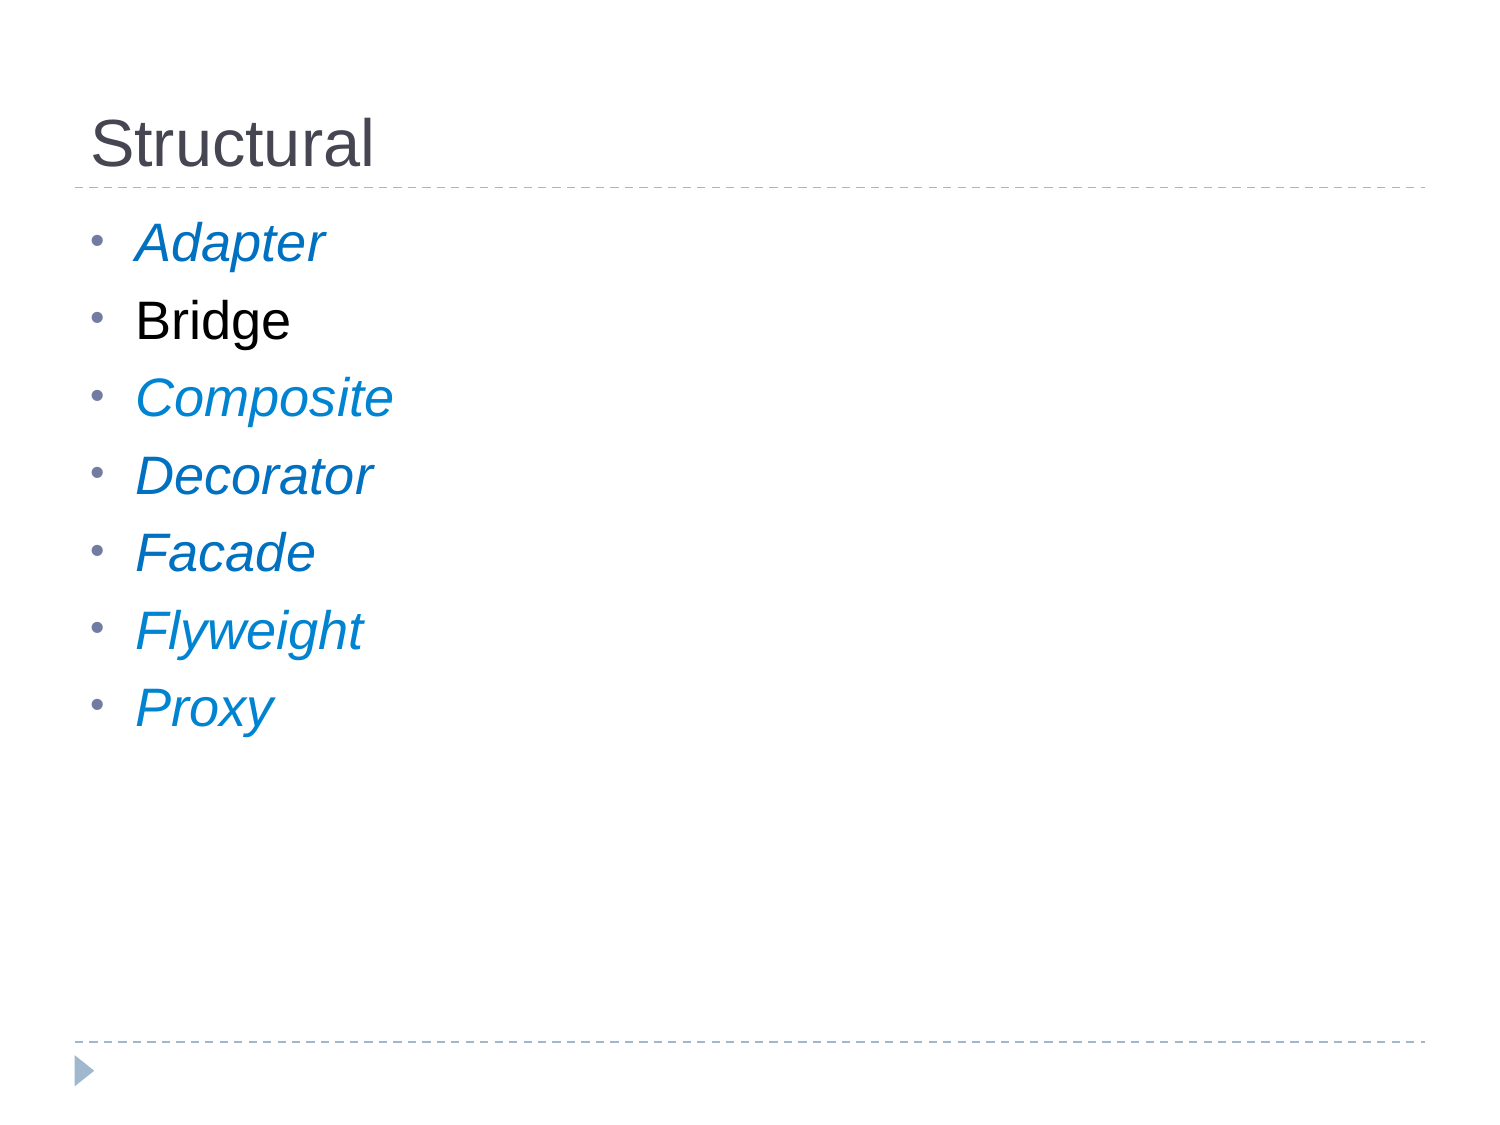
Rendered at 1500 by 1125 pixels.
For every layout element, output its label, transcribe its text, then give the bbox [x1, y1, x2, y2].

list Adapter Bridge Composite Decorator Facade Flyweight Proxy [75, 200, 1425, 1010]
title Structural [75, 24, 1425, 188]
